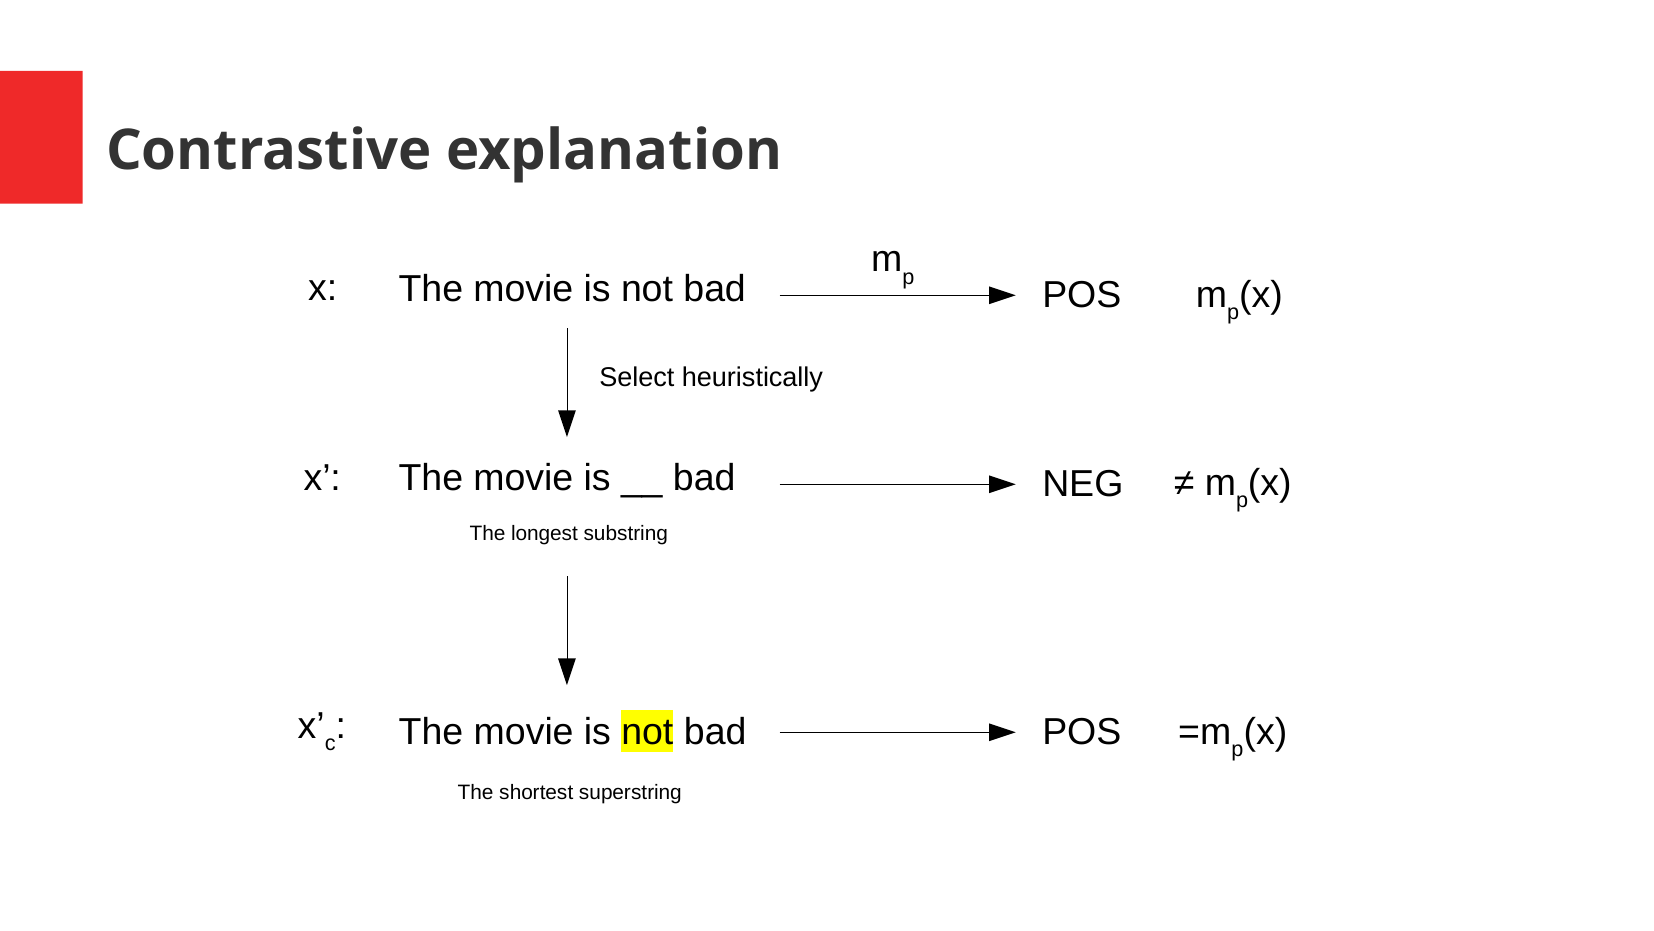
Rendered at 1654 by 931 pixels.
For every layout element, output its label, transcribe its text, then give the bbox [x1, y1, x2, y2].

text_box mp(x) [1181, 265, 1298, 332]
text_box =mp(x) [1163, 702, 1303, 769]
text_box x’c: [282, 696, 362, 763]
text_box The shortest superstring [442, 773, 697, 812]
text_box x: [293, 258, 367, 325]
text_box ≠ mp(x) [1158, 453, 1307, 520]
text_box POS [1027, 702, 1137, 760]
text_box x’: [288, 448, 356, 506]
text_box POS [1027, 265, 1137, 323]
text_box The longest substring [454, 513, 683, 552]
text_box NEG [1027, 454, 1139, 512]
text_box Select heuristically [584, 354, 838, 400]
text_box The movie is not bad [383, 259, 761, 317]
title Contrastive explanation [106, 59, 1512, 237]
text_box The movie is not bad [383, 702, 762, 760]
text_box The movie is __ bad [383, 448, 751, 506]
text_box mp [856, 230, 930, 297]
